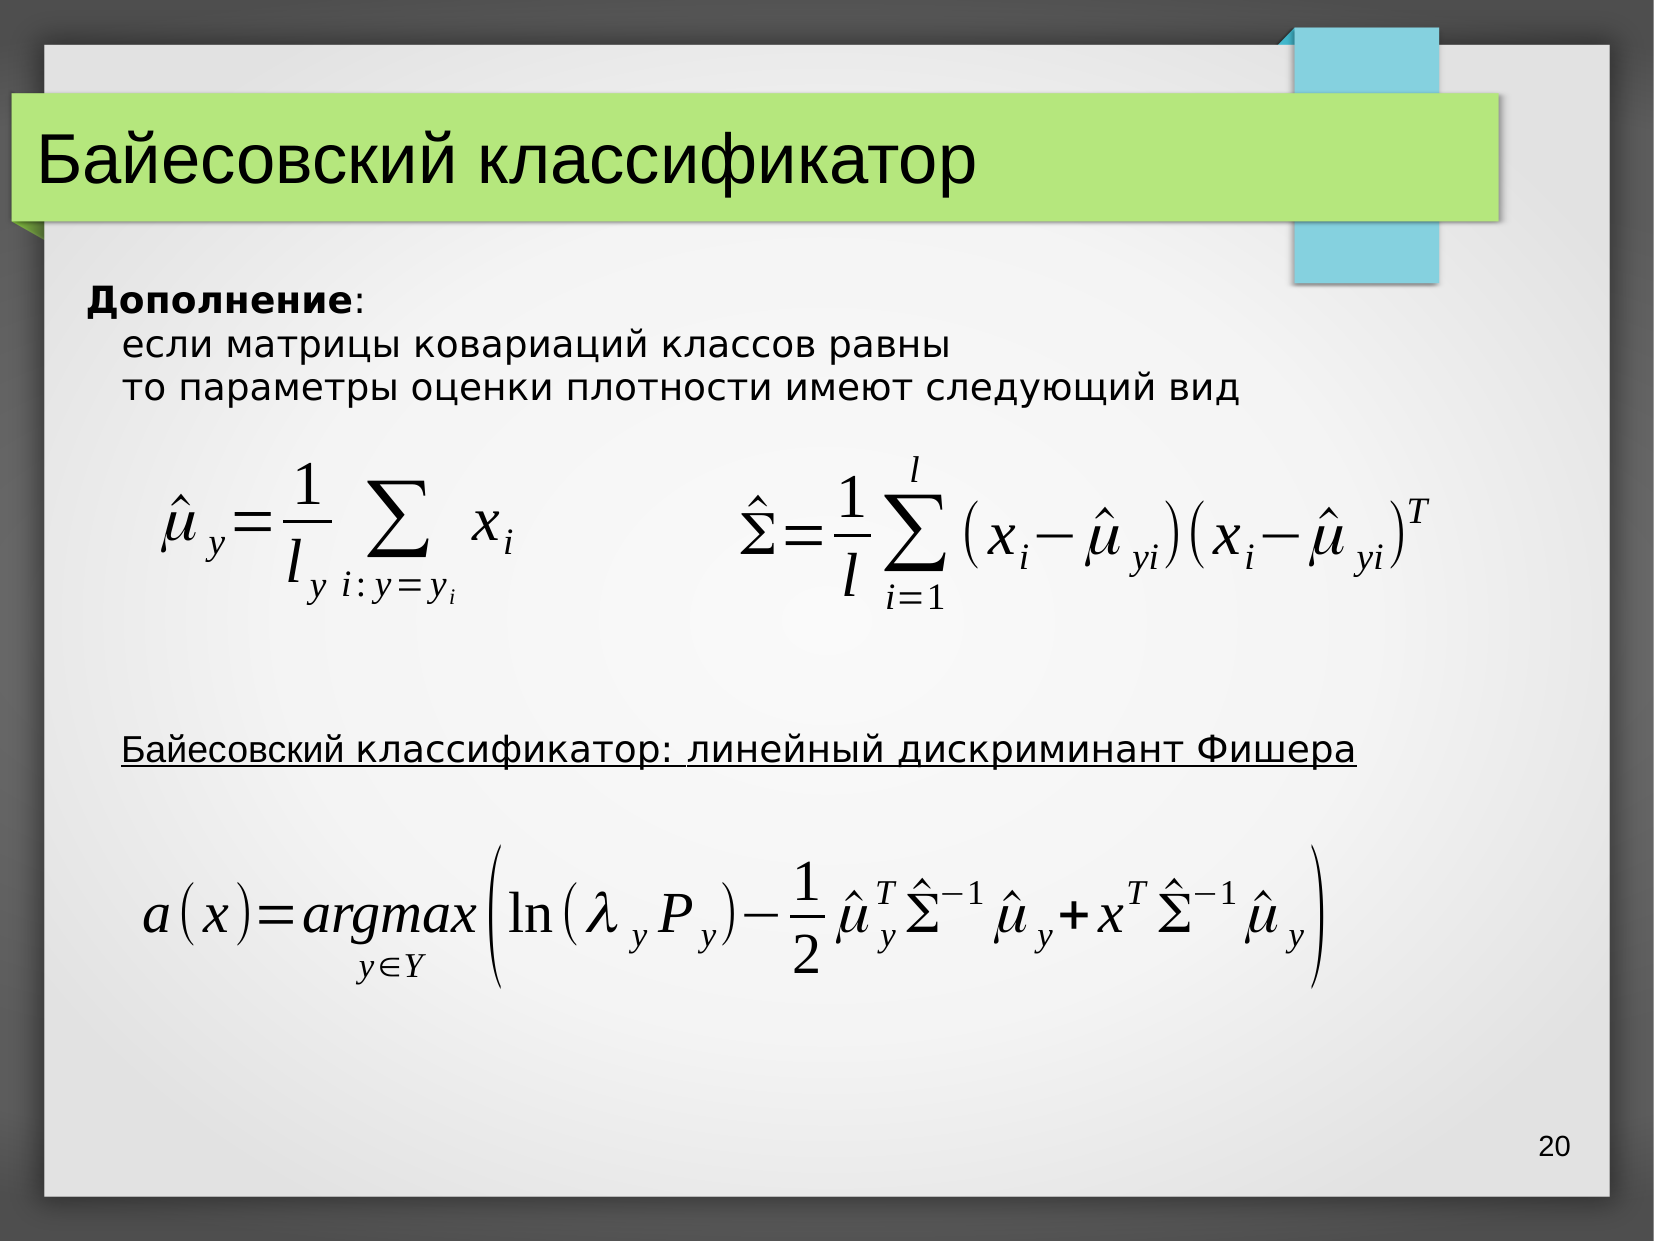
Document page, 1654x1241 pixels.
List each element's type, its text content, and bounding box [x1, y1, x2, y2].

text_box Дополнение: если матрицы ковариаций классов равны то параметры оценки плотности имеют следующий вид [70, 271, 1548, 423]
text_box Байесовский классификатор: линейный дискриминант Фишера [106, 720, 1430, 823]
chart [153, 448, 520, 609]
chart [732, 448, 1438, 618]
title Байесовский классификатор [35, 118, 1489, 200]
picture [0, 0, 1654, 1241]
chart [135, 840, 1335, 993]
